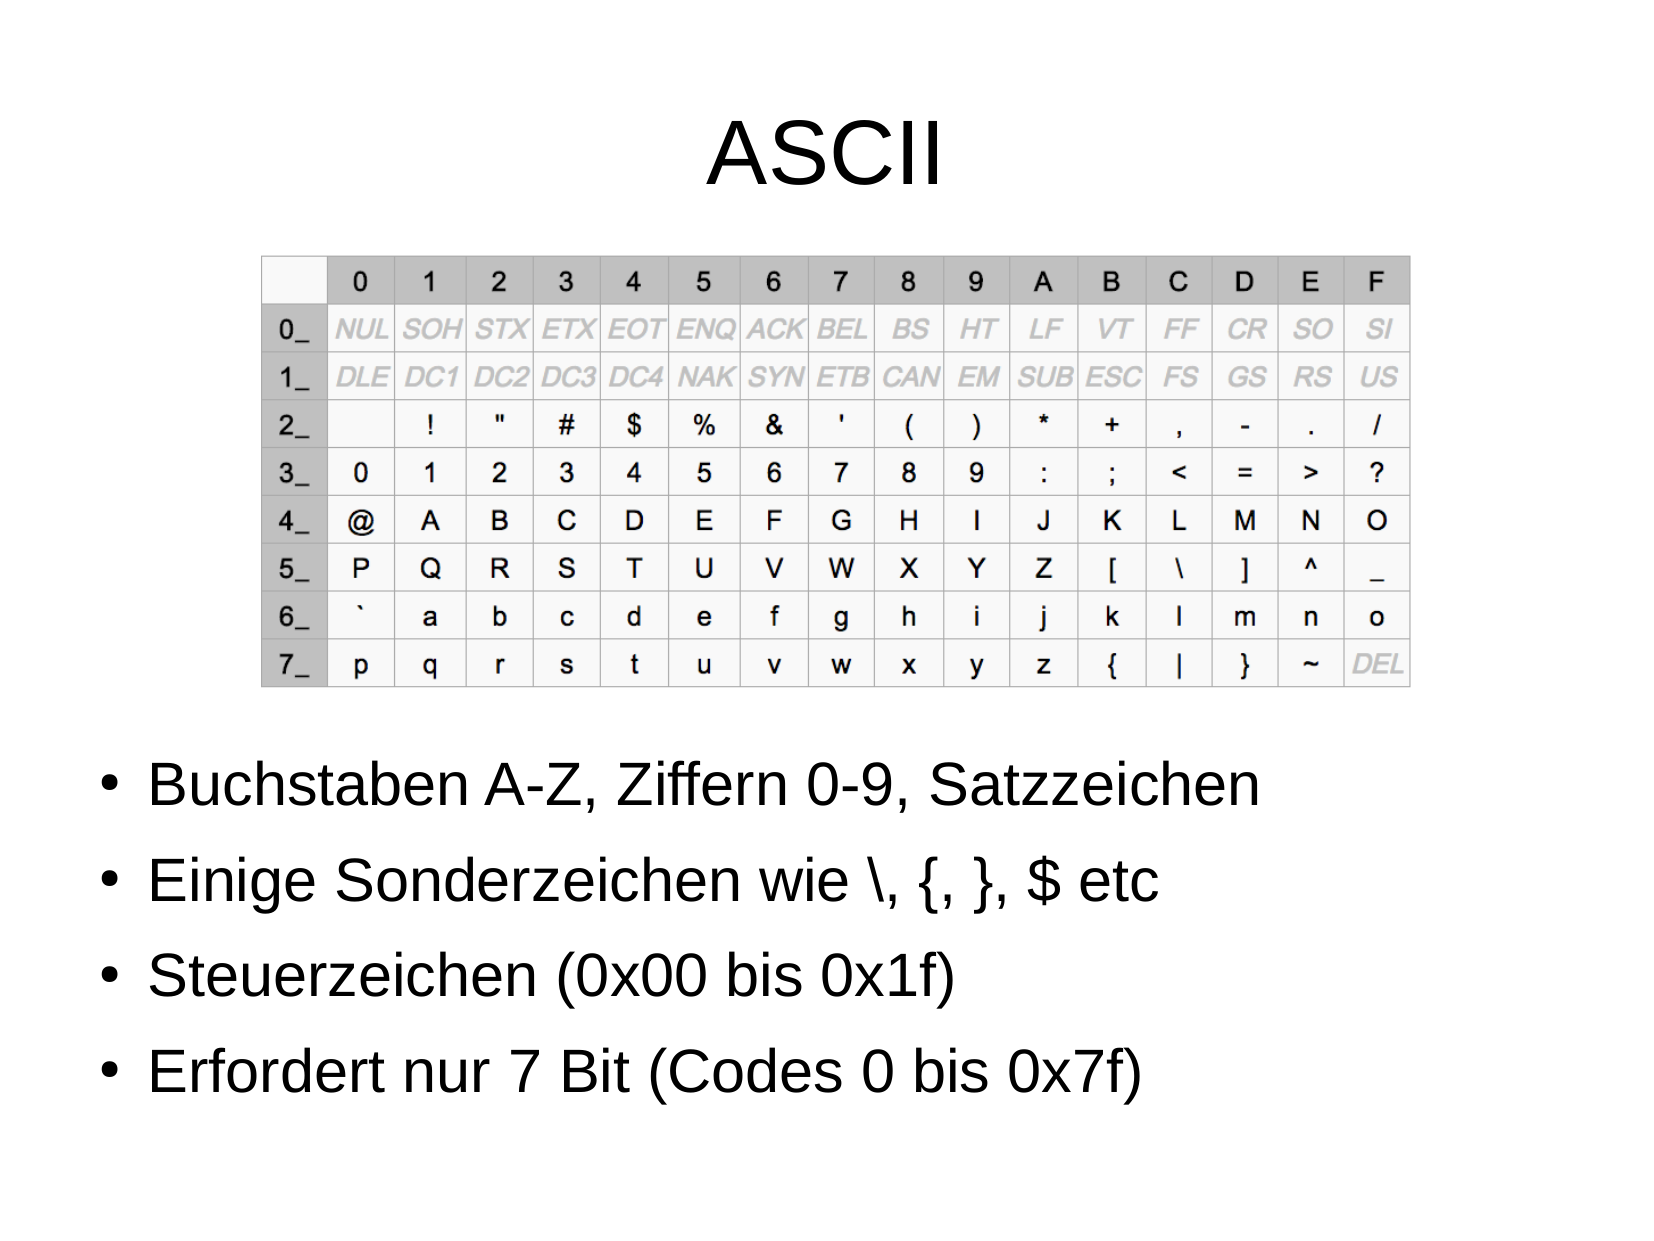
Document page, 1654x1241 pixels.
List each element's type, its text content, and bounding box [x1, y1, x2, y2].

picture [261, 250, 1414, 693]
title ASCII [82, 49, 1571, 257]
list Buchstaben A-Z, Ziffern 0-9, Satzzeichen Einige Sonderzeichen wie \, {, }, $ etc Steuerzeichen (0x00 bis 0x1f) Erfordert nur 7 Bit (Codes 0 bis 0x7f) [82, 750, 1571, 1111]
